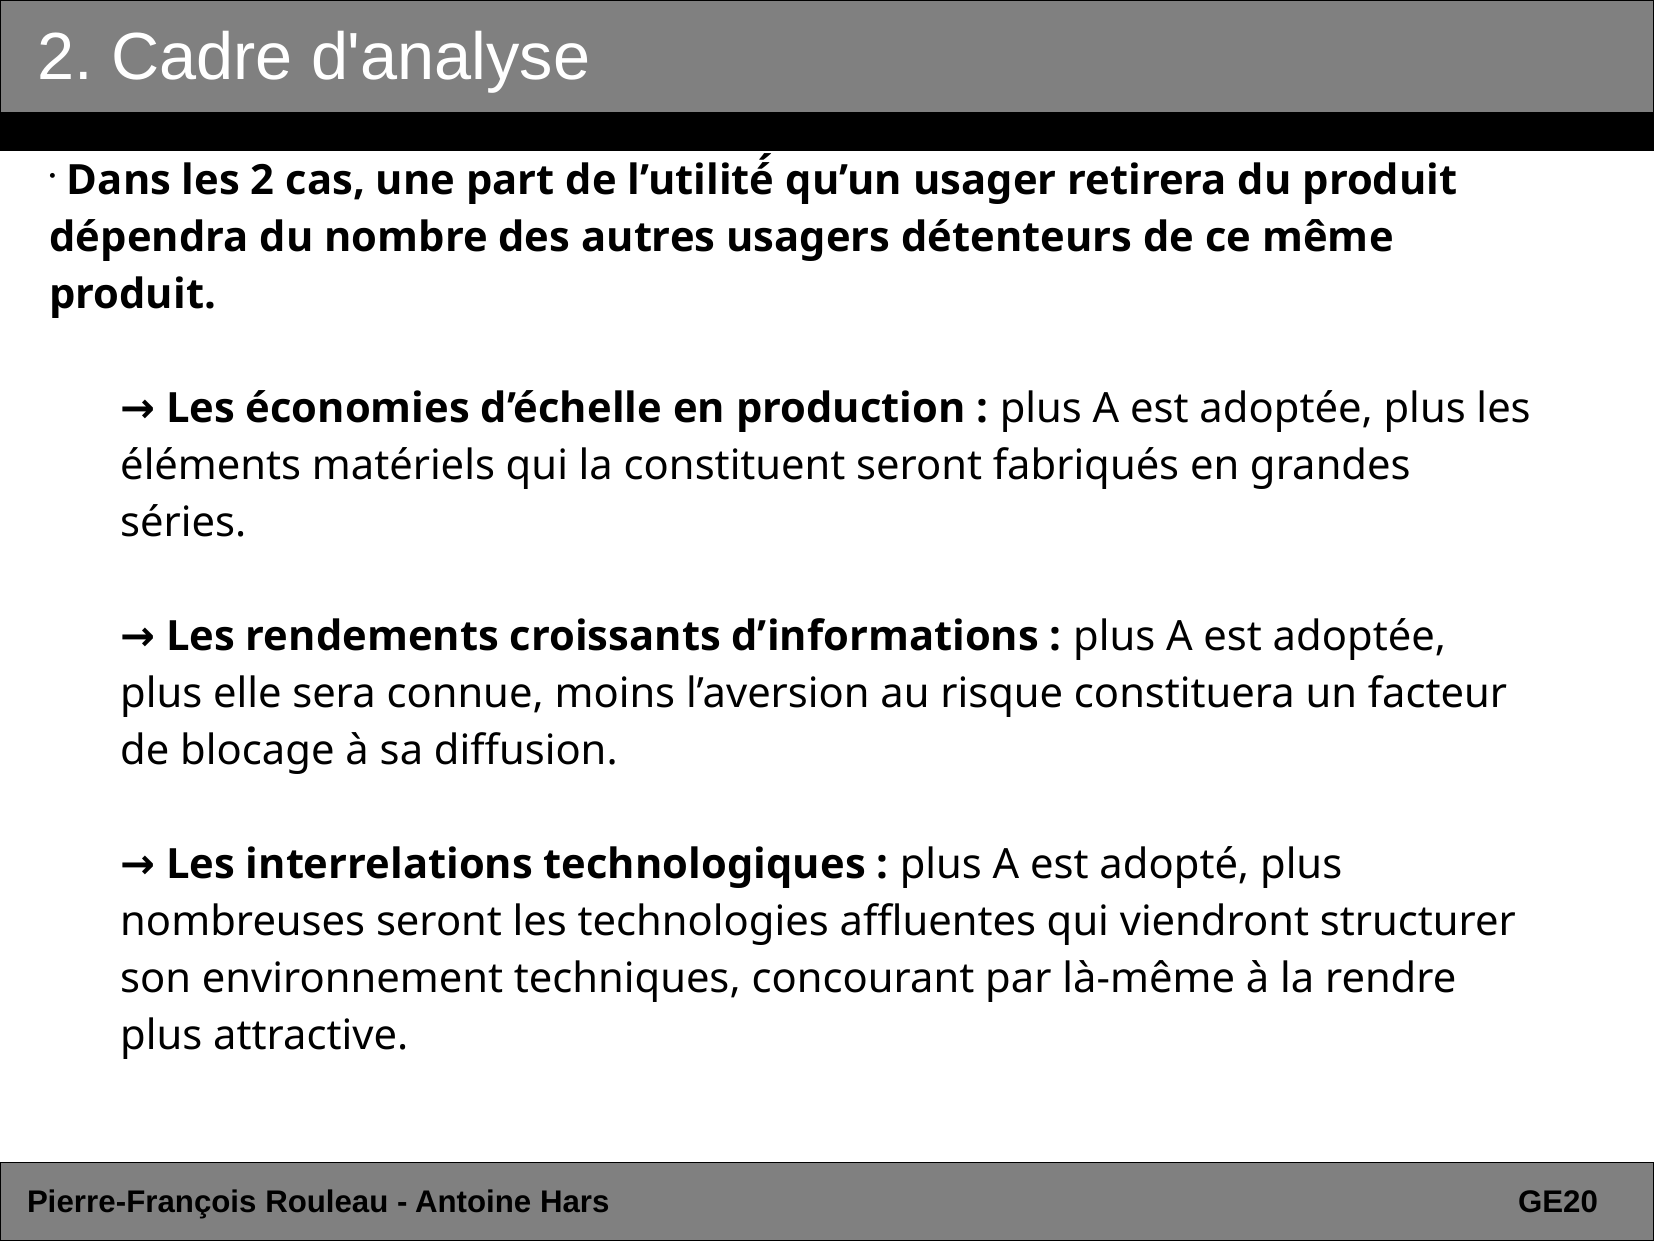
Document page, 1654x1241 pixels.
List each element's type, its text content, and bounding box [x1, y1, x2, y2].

text_box GE20 [1462, 1162, 1654, 1241]
text_box [638, 1162, 1462, 1241]
title 2. Cadre d'analyse [37, 0, 1526, 113]
text_box [0, 0, 1654, 151]
subtitle Dans les 2 cas, une part de l’utilité́ qu’un usager retirera du produit dépendra du nombre des autres usagers détenteurs de ce même produit. → Les économies d’échelle en production : plus A est adoptée, plus les éléments matériels qui la constituent seront fabriqués en grandes séries. → Les rendements croissants d’informations : plus A est adoptée, plus elle sera connue, moins l’aversion au risque constituera un facteur de blocage à sa diffusion. → Les interrelations technologiques : plus A est adopté, plus nombreuses seront les technologies affluentes qui viendront structurer son environnement techniques, concourant par là-même à la rendre plus attractive. [49, 208, 1538, 1060]
text_box Pierre-François Rouleau - Antoine Hars [0, 1162, 638, 1241]
